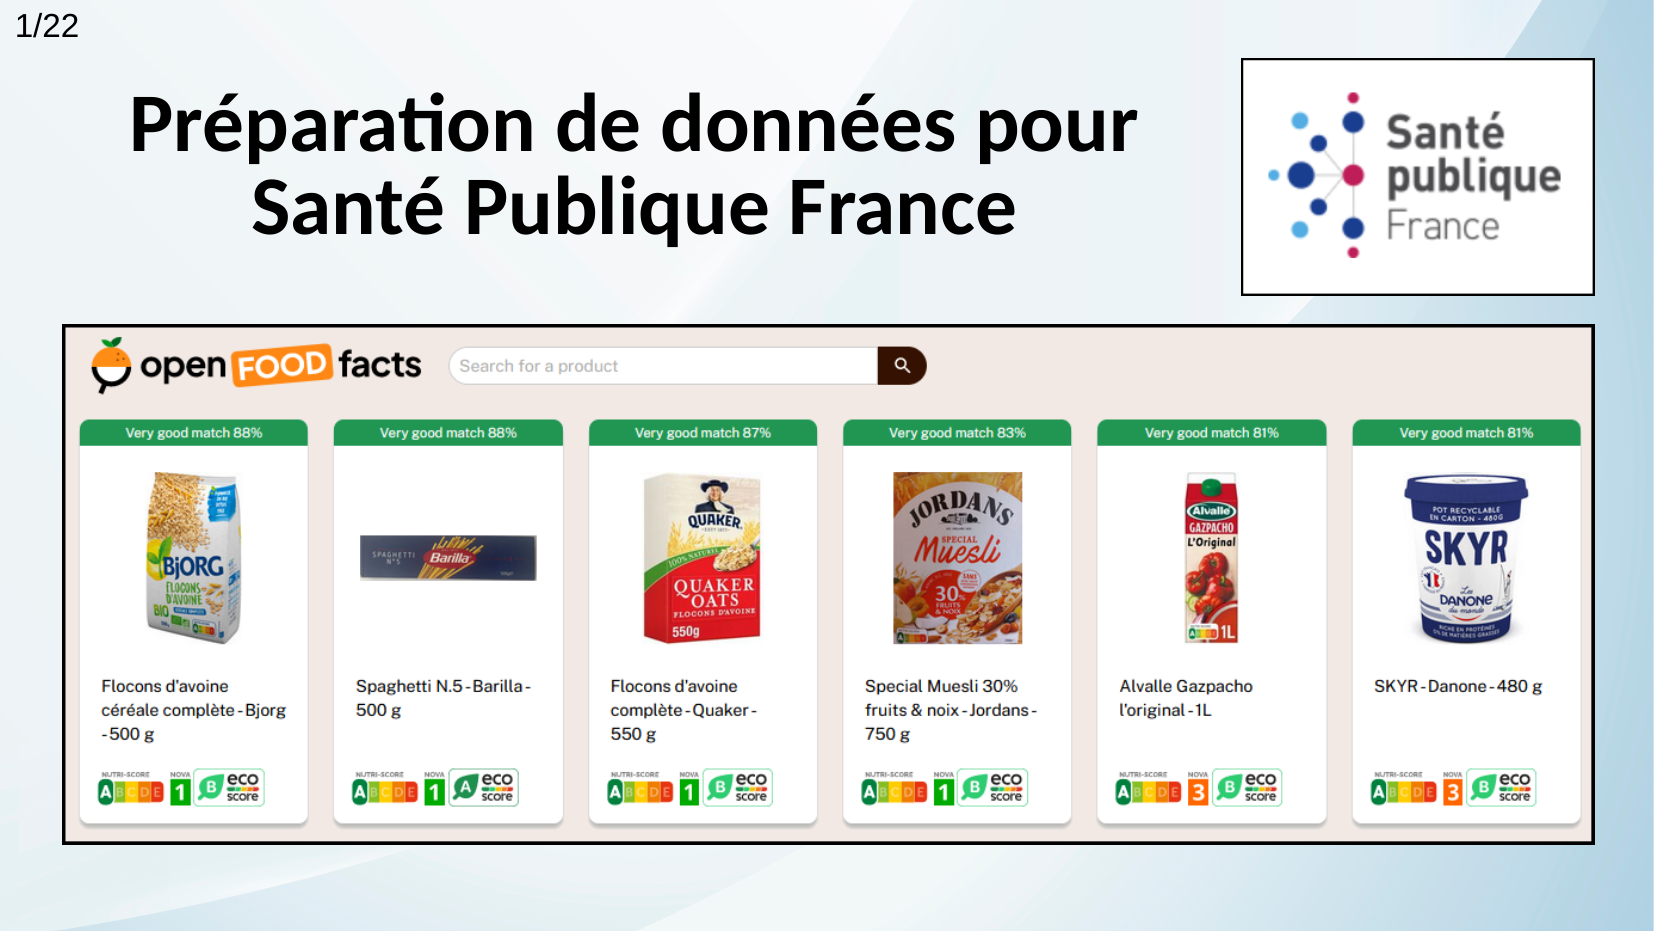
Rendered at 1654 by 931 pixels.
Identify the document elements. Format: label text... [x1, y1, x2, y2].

title Préparation de données pour Santé Publique France [29, 88, 1241, 256]
picture [0, 0, 1654, 931]
text_box 1/22 [0, 0, 119, 60]
